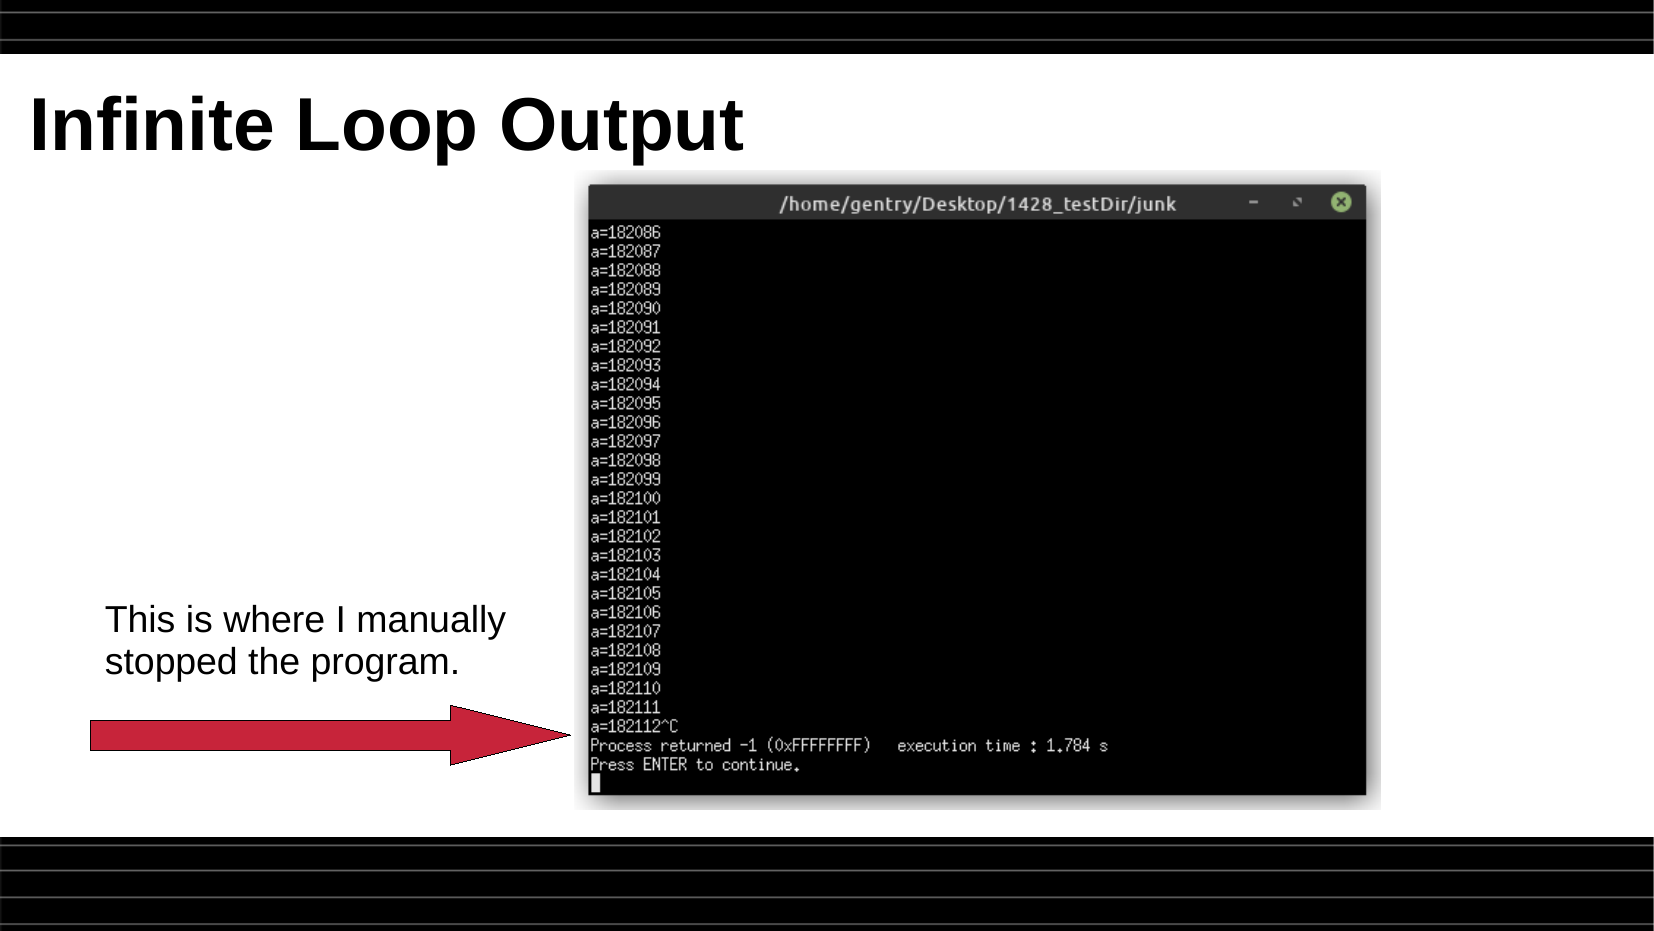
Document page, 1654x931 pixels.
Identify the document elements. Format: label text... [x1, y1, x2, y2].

text_box Infinite Loop Output [15, 75, 1546, 174]
picture [0, 0, 1654, 54]
picture [0, 837, 1654, 931]
text_box [90, 705, 571, 766]
text_box This is where I manually stopped the program. [90, 591, 556, 691]
picture [574, 170, 1381, 811]
